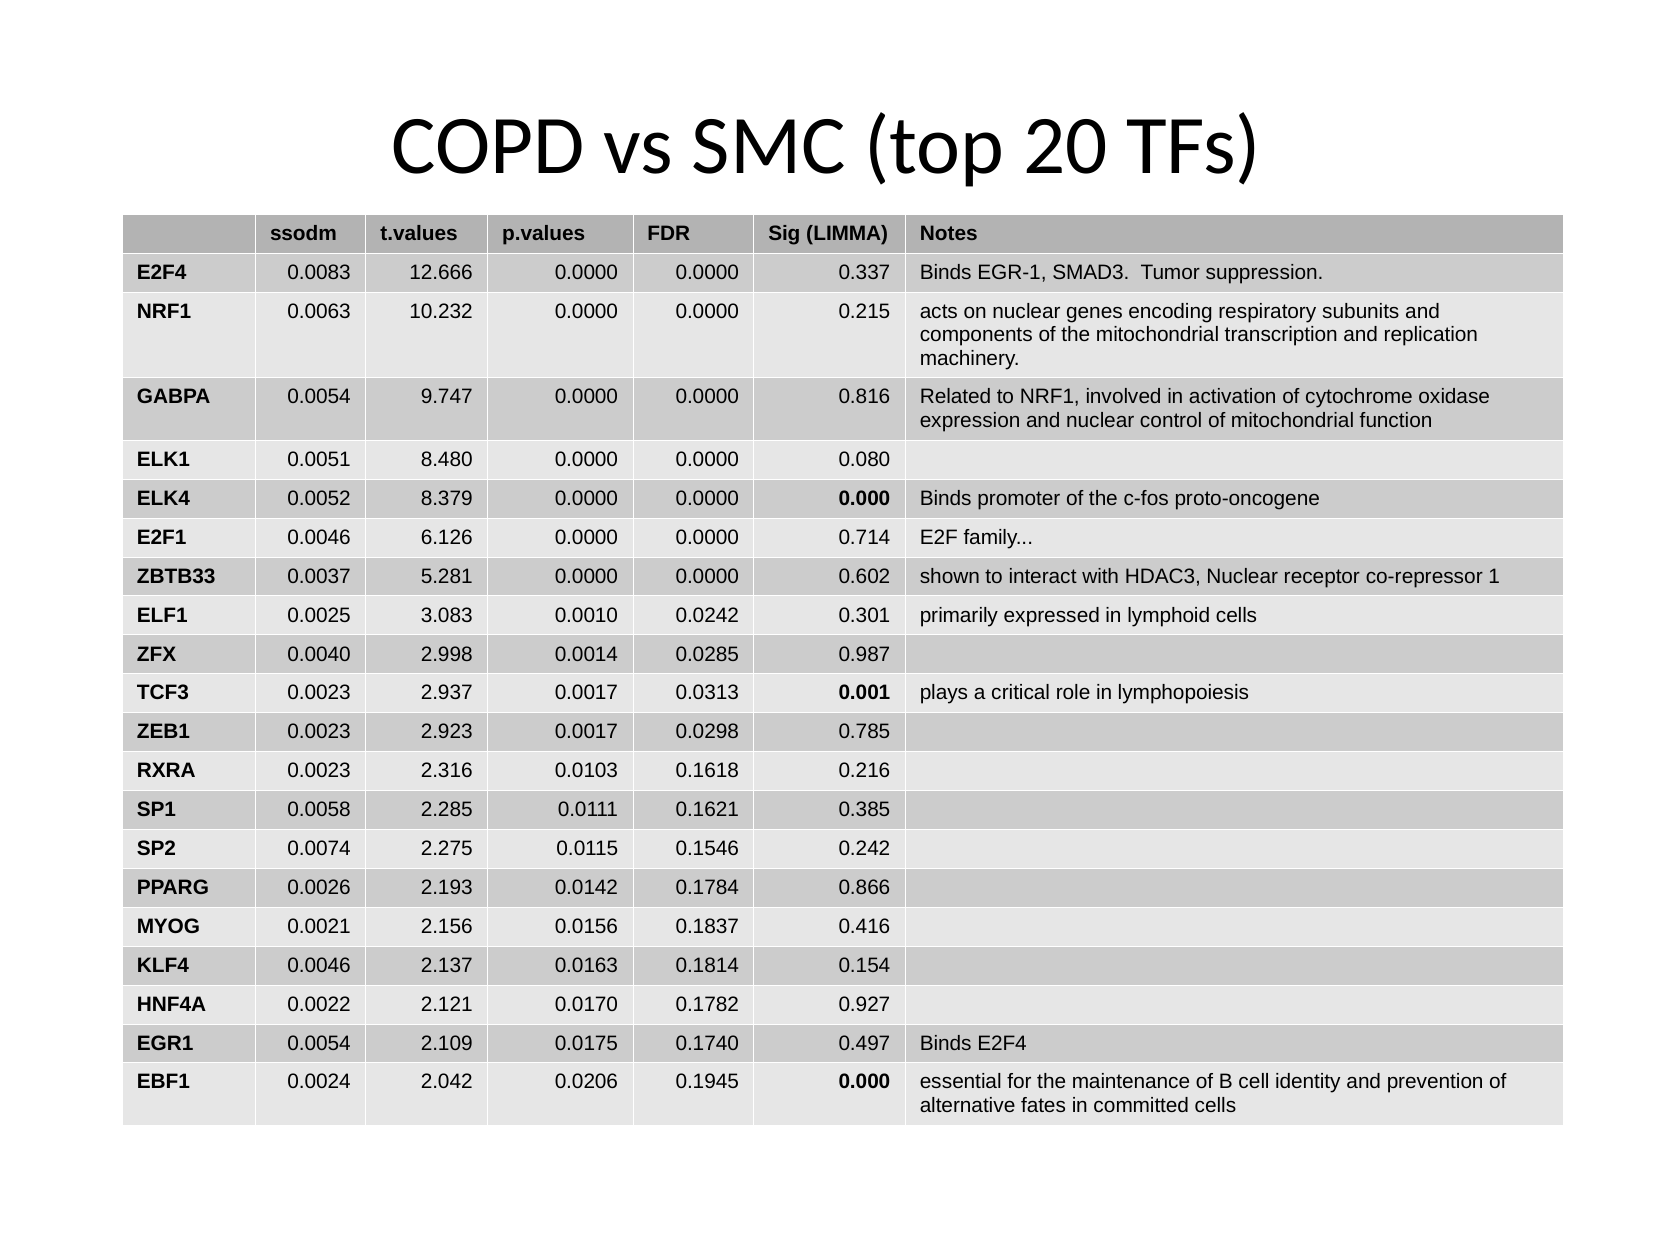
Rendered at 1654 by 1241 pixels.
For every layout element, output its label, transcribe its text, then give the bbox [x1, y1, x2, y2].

table_cell 0.0000 [634, 378, 753, 440]
table_cell 0.0313 [634, 674, 753, 712]
table_cell 0.0000 [634, 558, 753, 595]
table_cell 0.0000 [488, 378, 633, 440]
table_cell 0.1945 [634, 1063, 753, 1125]
table_cell 0.0051 [256, 441, 365, 479]
table_cell 2.275 [366, 830, 487, 868]
table_cell 10.232 [366, 293, 487, 377]
table_cell GABPA [123, 378, 255, 440]
table_cell 0.0000 [634, 293, 753, 377]
table_cell 2.998 [366, 635, 487, 673]
table_cell 0.714 [754, 519, 905, 557]
table_cell 2.193 [366, 869, 487, 907]
table_cell 0.0175 [488, 1025, 633, 1062]
table_cell [906, 441, 1563, 479]
table_cell 2.156 [366, 908, 487, 946]
table_cell 0.337 [754, 254, 905, 292]
table_cell [906, 869, 1563, 907]
table_cell TCF3 [123, 674, 255, 712]
table_cell 5.281 [366, 558, 487, 595]
table_cell HNF4A [123, 986, 255, 1024]
table_cell Binds E2F4 [906, 1025, 1563, 1062]
table_cell 0.0103 [488, 752, 633, 790]
table_cell MYOG [123, 908, 255, 946]
table_header p.values [488, 215, 633, 253]
table_cell 2.923 [366, 713, 487, 751]
table_cell 0.1837 [634, 908, 753, 946]
table_cell [906, 713, 1563, 751]
table_cell 0.0054 [256, 1025, 365, 1062]
table_cell EBF1 [123, 1063, 255, 1125]
table_cell Related to NRF1, involved in activation of cytochrome oxidase expression and nuclear control of mitochondrial function [906, 378, 1563, 440]
table_cell 0.1782 [634, 986, 753, 1024]
table_cell 0.1621 [634, 791, 753, 829]
table_cell 0.0074 [256, 830, 365, 868]
table_cell 0.0206 [488, 1063, 633, 1125]
table_cell 9.747 [366, 378, 487, 440]
table_cell 0.0000 [634, 480, 753, 518]
table_cell ZEB1 [123, 713, 255, 751]
table_cell 0.0026 [256, 869, 365, 907]
table_cell EGR1 [123, 1025, 255, 1062]
table_cell 0.0000 [634, 441, 753, 479]
table_header t.values [366, 215, 487, 253]
table_cell NRF1 [123, 293, 255, 377]
table_cell 0.0083 [256, 254, 365, 292]
table_cell ELK4 [123, 480, 255, 518]
table_cell [906, 908, 1563, 946]
table_header FDR [634, 215, 753, 253]
table_cell 0.215 [754, 293, 905, 377]
table_cell 0.0142 [488, 869, 633, 907]
table_cell 2.137 [366, 947, 487, 985]
table_cell acts on nuclear genes encoding respiratory subunits and components of the mitochondrial transcription and replication machinery. [906, 293, 1563, 377]
table_cell 0.000 [754, 1063, 905, 1125]
table_cell 0.0024 [256, 1063, 365, 1125]
table_cell 0.0040 [256, 635, 365, 673]
table_cell 0.0000 [488, 480, 633, 518]
table_cell E2F4 [123, 254, 255, 292]
table_cell 0.0000 [488, 558, 633, 595]
table_cell ZBTB33 [123, 558, 255, 595]
table_cell 0.0111 [488, 791, 633, 829]
table_cell plays a critical role in lymphopoiesis [906, 674, 1563, 712]
table_cell 0.0054 [256, 378, 365, 440]
table_cell 0.927 [754, 986, 905, 1024]
table_cell 0.416 [754, 908, 905, 946]
table_cell 0.0037 [256, 558, 365, 595]
table_cell ZFX [123, 635, 255, 673]
table_cell ELF1 [123, 596, 255, 634]
table_cell 0.0285 [634, 635, 753, 673]
table_cell 0.0000 [488, 441, 633, 479]
table_cell 0.0156 [488, 908, 633, 946]
table_header Notes [906, 215, 1563, 253]
table_cell 0.242 [754, 830, 905, 868]
table_cell 0.0000 [634, 519, 753, 557]
table_cell 0.0010 [488, 596, 633, 634]
table_cell ELK1 [123, 441, 255, 479]
table_cell 0.385 [754, 791, 905, 829]
table_cell 0.602 [754, 558, 905, 595]
table_cell 0.0022 [256, 986, 365, 1024]
table_cell 0.001 [754, 674, 905, 712]
table_cell 0.0000 [488, 293, 633, 377]
table_cell 2.937 [366, 674, 487, 712]
table_cell 8.379 [366, 480, 487, 518]
table_cell 0.0063 [256, 293, 365, 377]
table_cell 3.083 [366, 596, 487, 634]
table_cell [906, 791, 1563, 829]
table_cell 0.0242 [634, 596, 753, 634]
table_cell 0.1740 [634, 1025, 753, 1062]
title COPD vs SMC (top 20 TFs) [82, 99, 1571, 207]
table_cell Binds promoter of the c-fos proto-oncogene [906, 480, 1563, 518]
table_cell 0.816 [754, 378, 905, 440]
table_cell [906, 986, 1563, 1024]
table_cell 0.0021 [256, 908, 365, 946]
table_cell 0.0298 [634, 713, 753, 751]
table_cell primarily expressed in lymphoid cells [906, 596, 1563, 634]
table_cell 0.080 [754, 441, 905, 479]
table_cell E2F1 [123, 519, 255, 557]
table_cell 0.216 [754, 752, 905, 790]
table_cell 0.0025 [256, 596, 365, 634]
table_cell [906, 635, 1563, 673]
table_cell essential for the maintenance of B cell identity and prevention of alternative fates in committed cells [906, 1063, 1563, 1125]
table_cell 0.866 [754, 869, 905, 907]
table_cell 0.0052 [256, 480, 365, 518]
table_cell 2.109 [366, 1025, 487, 1062]
table_cell 0.0023 [256, 674, 365, 712]
table_cell 0.1618 [634, 752, 753, 790]
table_cell 2.121 [366, 986, 487, 1024]
table_cell [906, 752, 1563, 790]
table_cell PPARG [123, 869, 255, 907]
table_cell 6.126 [366, 519, 487, 557]
table_header ssodm [256, 215, 365, 253]
table_cell 0.497 [754, 1025, 905, 1062]
table_cell RXRA [123, 752, 255, 790]
table_cell 0.0017 [488, 713, 633, 751]
table_header Sig (LIMMA) [754, 215, 905, 253]
table_cell 0.0170 [488, 986, 633, 1024]
table_cell 0.1546 [634, 830, 753, 868]
table_cell 12.666 [366, 254, 487, 292]
table_cell [906, 830, 1563, 868]
table_cell 0.987 [754, 635, 905, 673]
table_cell E2F family... [906, 519, 1563, 557]
table_cell 8.480 [366, 441, 487, 479]
table_cell SP1 [123, 791, 255, 829]
table_cell shown to interact with HDAC3, Nuclear receptor co-repressor 1 [906, 558, 1563, 595]
table_cell Binds EGR-1, SMAD3. Tumor suppression. [906, 254, 1563, 292]
table_cell 0.0017 [488, 674, 633, 712]
table_cell 0.0046 [256, 947, 365, 985]
table_cell 0.0163 [488, 947, 633, 985]
table_cell 0.0023 [256, 752, 365, 790]
table_cell 0.000 [754, 480, 905, 518]
table_cell 0.0023 [256, 713, 365, 751]
table_cell 0.785 [754, 713, 905, 751]
table_cell 0.0115 [488, 830, 633, 868]
table_header [123, 215, 255, 253]
table_cell KLF4 [123, 947, 255, 985]
table_cell 0.0046 [256, 519, 365, 557]
table_cell 0.0000 [634, 254, 753, 292]
table_cell 0.0000 [488, 519, 633, 557]
table_cell 0.0058 [256, 791, 365, 829]
table_cell 2.316 [366, 752, 487, 790]
table_cell 0.154 [754, 947, 905, 985]
table_cell 2.042 [366, 1063, 487, 1125]
table_cell 0.301 [754, 596, 905, 634]
table_cell 0.0000 [488, 254, 633, 292]
table_cell 0.1784 [634, 869, 753, 907]
table_cell 0.1814 [634, 947, 753, 985]
table_cell 2.285 [366, 791, 487, 829]
table_cell 0.0014 [488, 635, 633, 673]
table_cell [906, 947, 1563, 985]
table_cell SP2 [123, 830, 255, 868]
